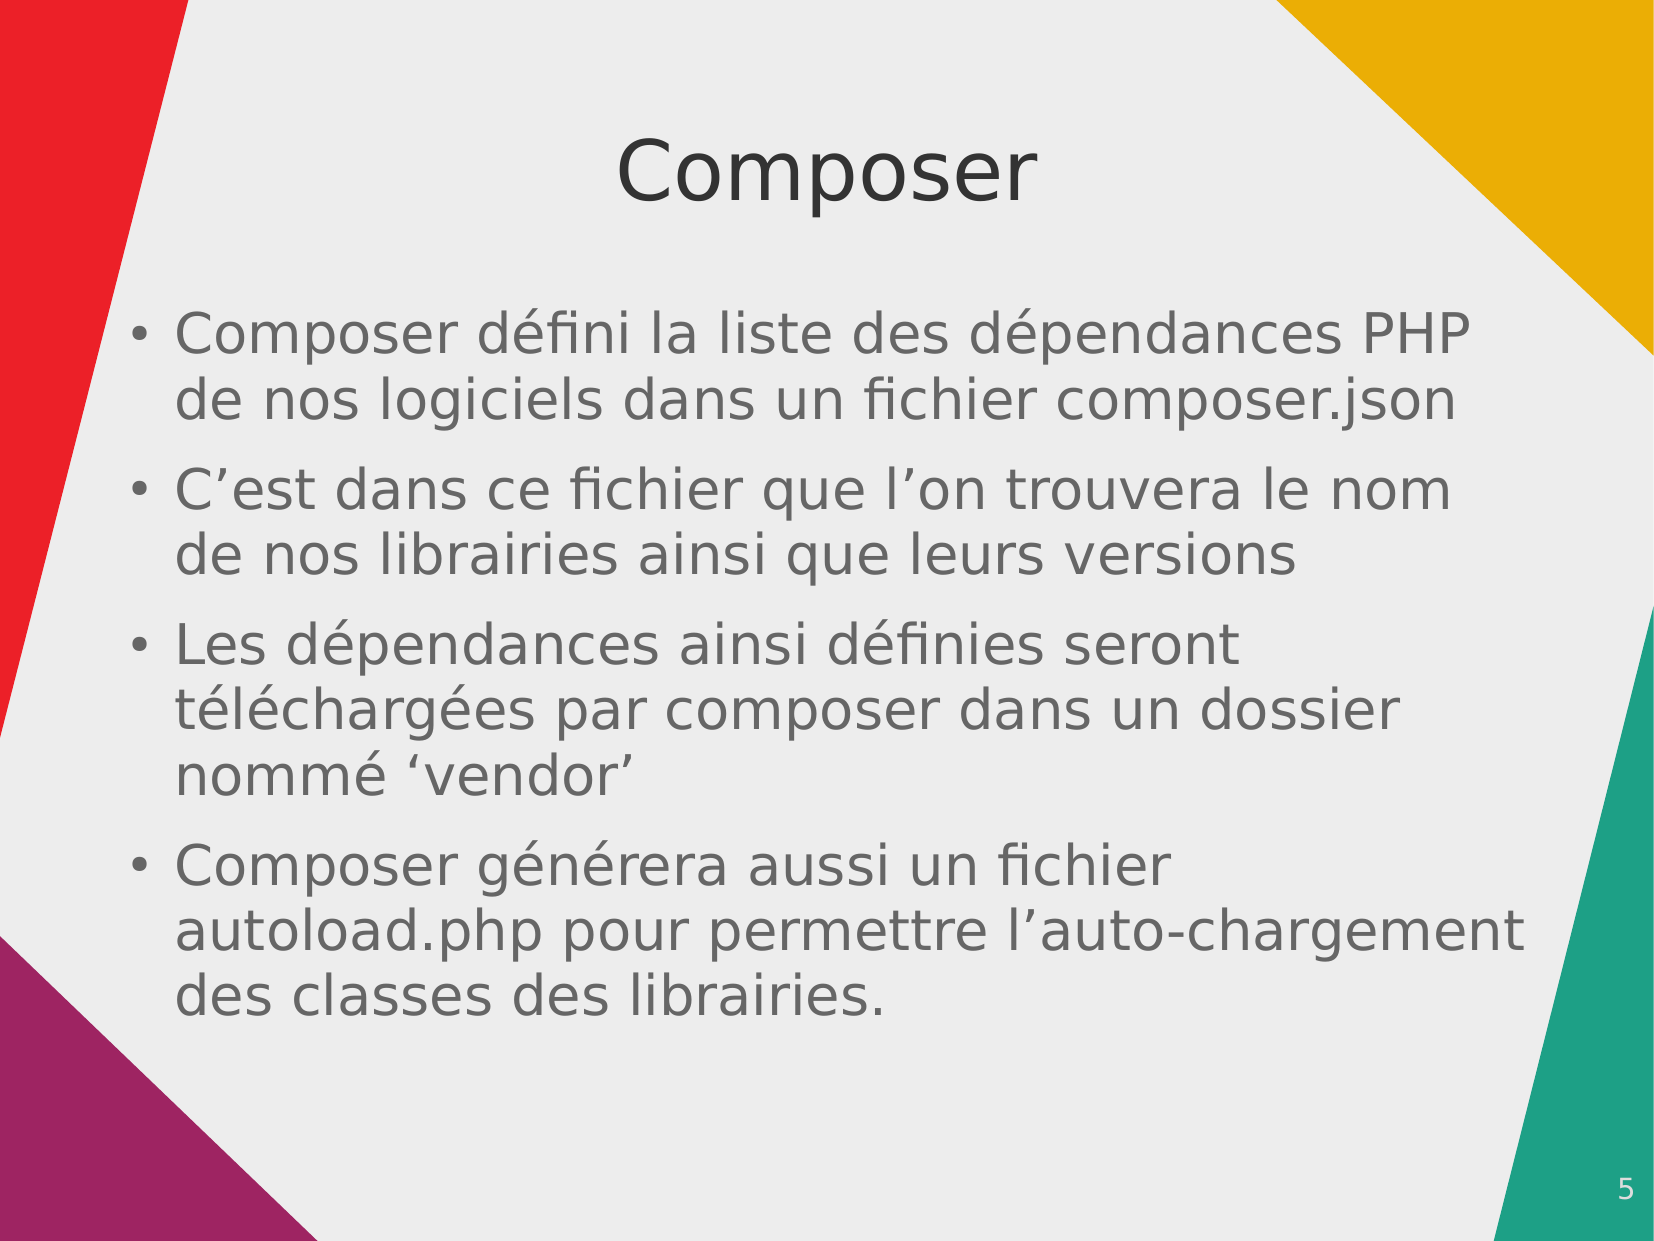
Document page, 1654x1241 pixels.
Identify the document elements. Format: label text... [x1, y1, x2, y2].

list Composer défini la liste des dépendances PHP de nos logiciels dans un fichier composer.json C’est dans ce fichier que l’on trouvera le nom de nos librairies ainsi que leurs versions Les dépendances ainsi définies seront téléchargées par composer dans un dossier nommé ‘vendor’ Composer générera aussi un fichier autoload.php pour permettre l’auto-chargement des classes des librairies. [114, 302, 1539, 1033]
title Composer [114, 73, 1539, 271]
